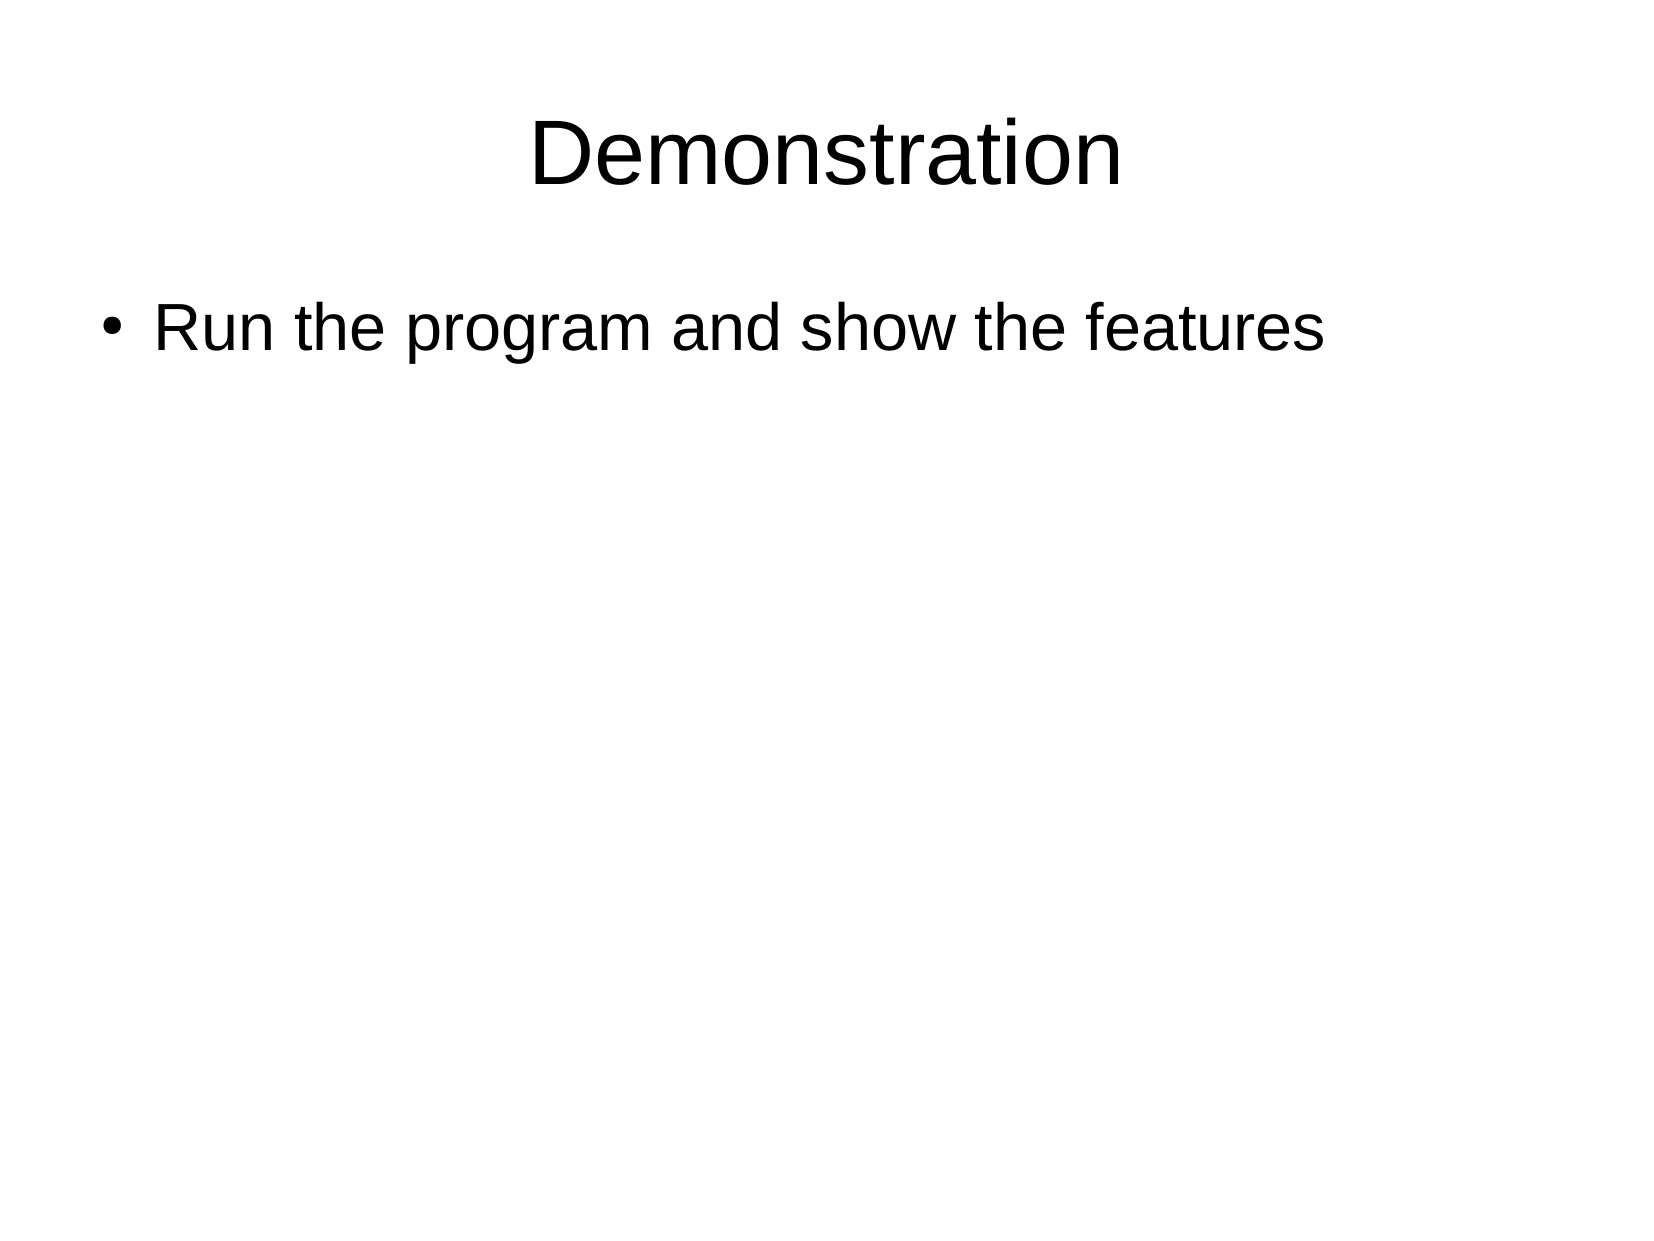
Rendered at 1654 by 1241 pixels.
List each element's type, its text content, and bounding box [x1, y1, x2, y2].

title Demonstration [82, 49, 1571, 257]
list Run the program and show the features [82, 290, 1571, 1010]
